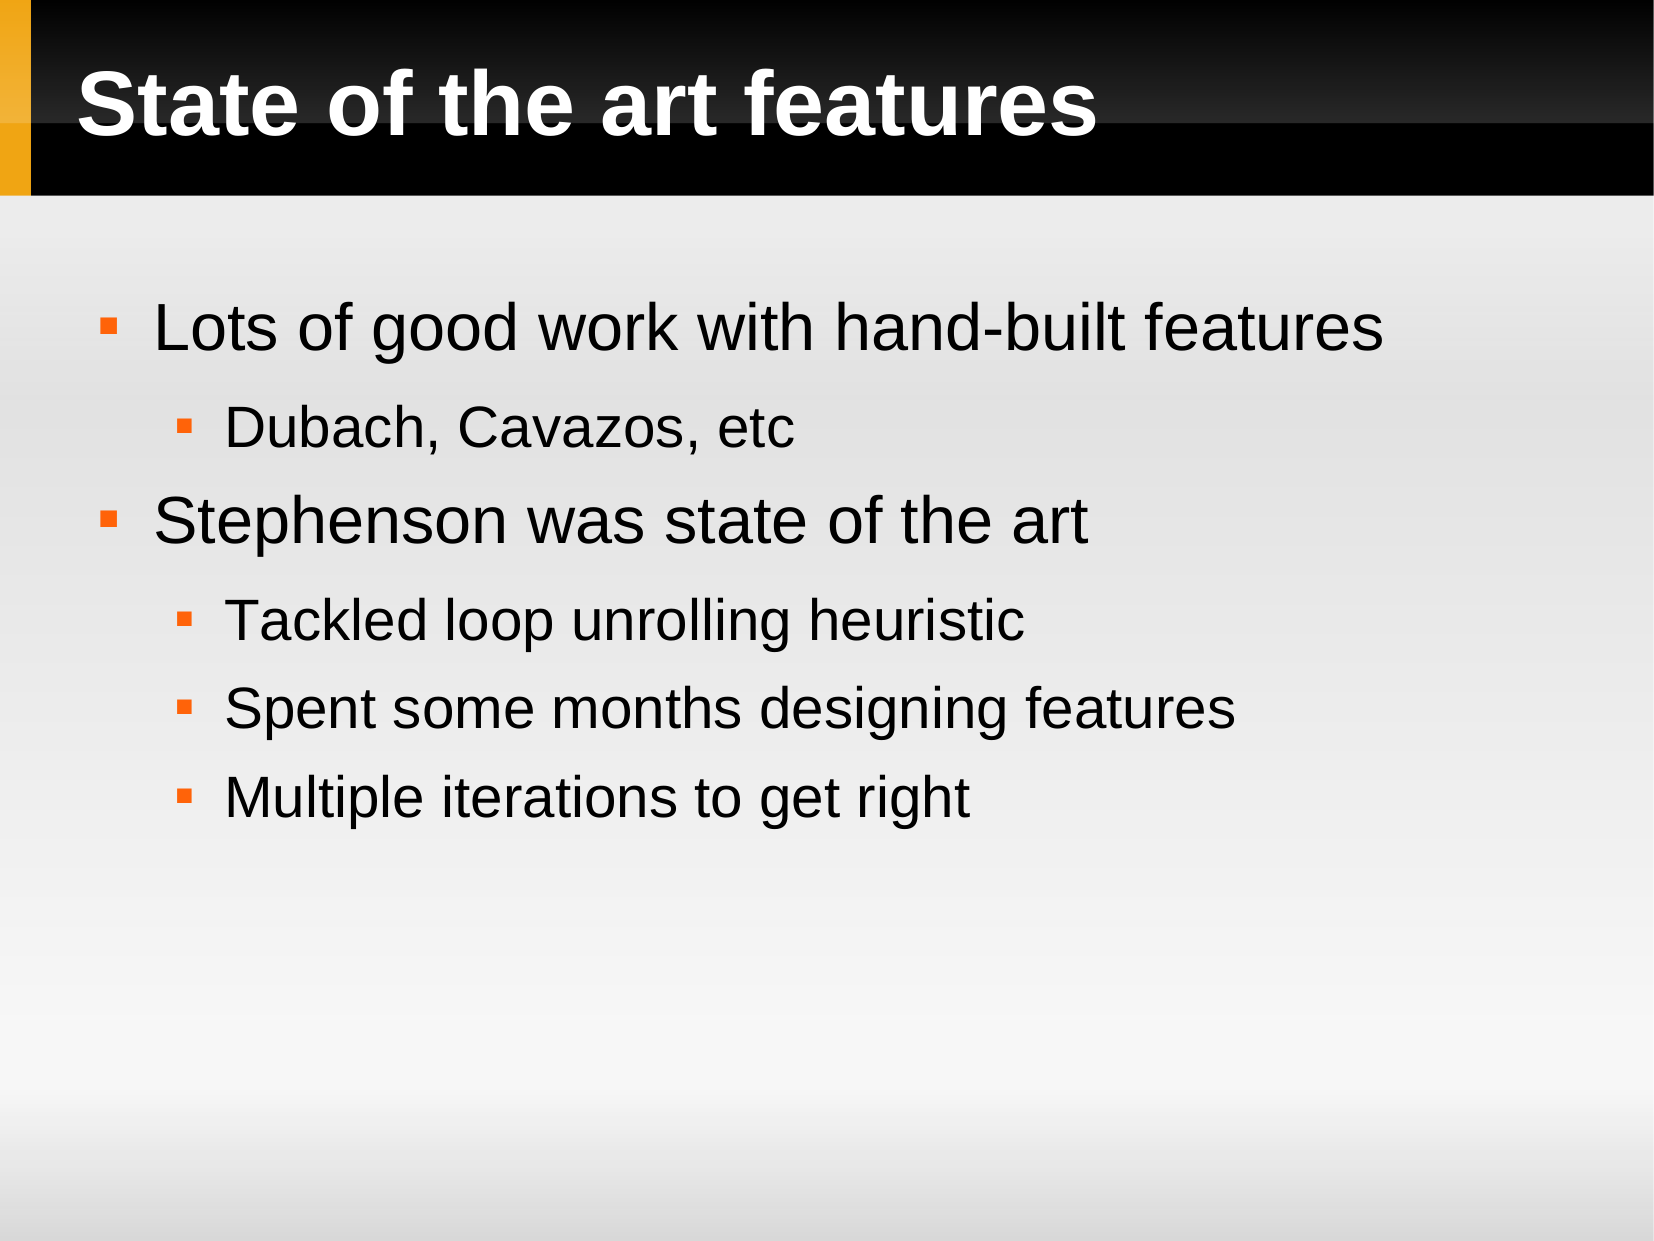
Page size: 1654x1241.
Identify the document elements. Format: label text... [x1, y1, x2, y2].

title State of the art features [76, 7, 1565, 200]
list Lots of good work with hand-built features Dubach, Cavazos, etc Stephenson was state of the art Tackled loop unrolling heuristic Spent some months designing features Multiple iterations to get right [82, 290, 1571, 1094]
picture [0, 0, 1654, 1241]
